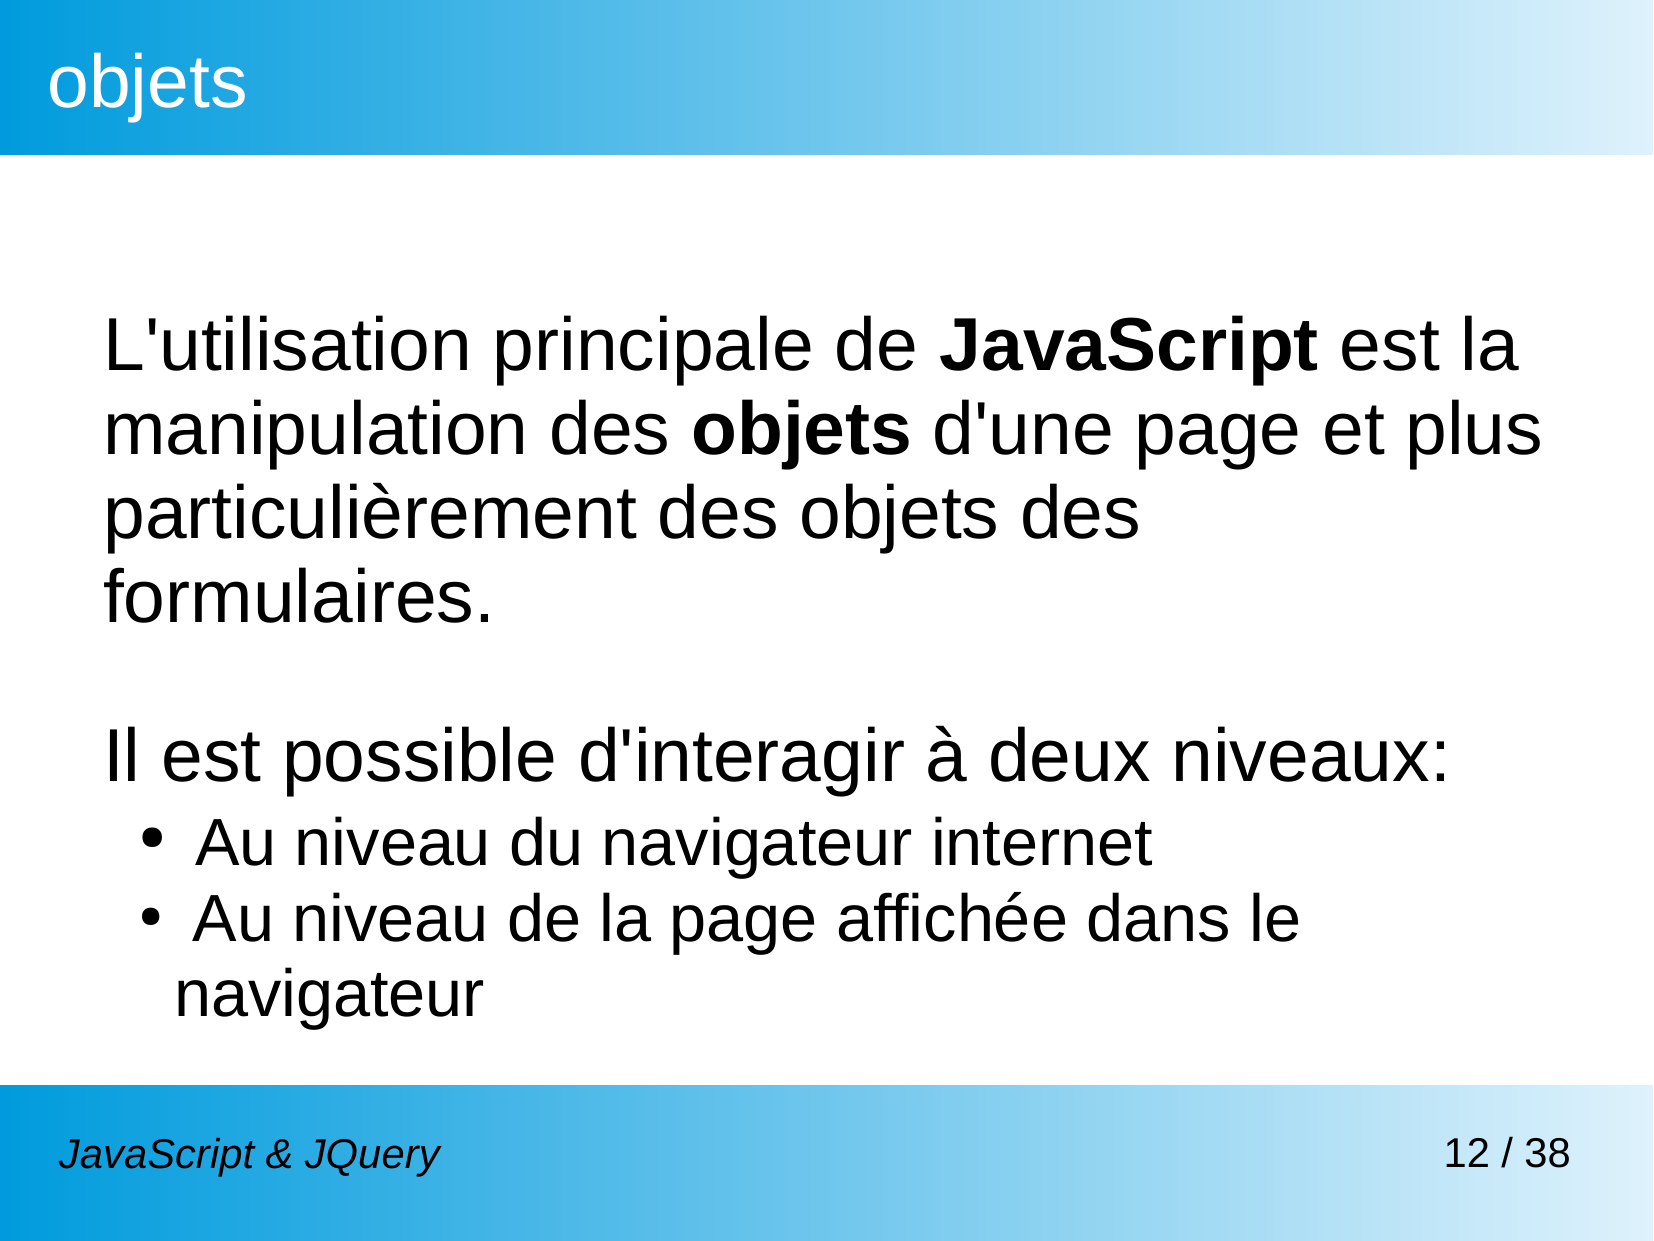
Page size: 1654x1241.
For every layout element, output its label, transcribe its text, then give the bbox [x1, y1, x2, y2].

text_box L'utilisation principale de JavaScript est la manipulation des objets d'une page et plus particulièrement des objets des formulaires. Il est possible d'interagir à deux niveaux: Au niveau du navigateur internet Au niveau de la page affichée dans le navigateur [88, 295, 1565, 1039]
title objets [47, 28, 1536, 134]
